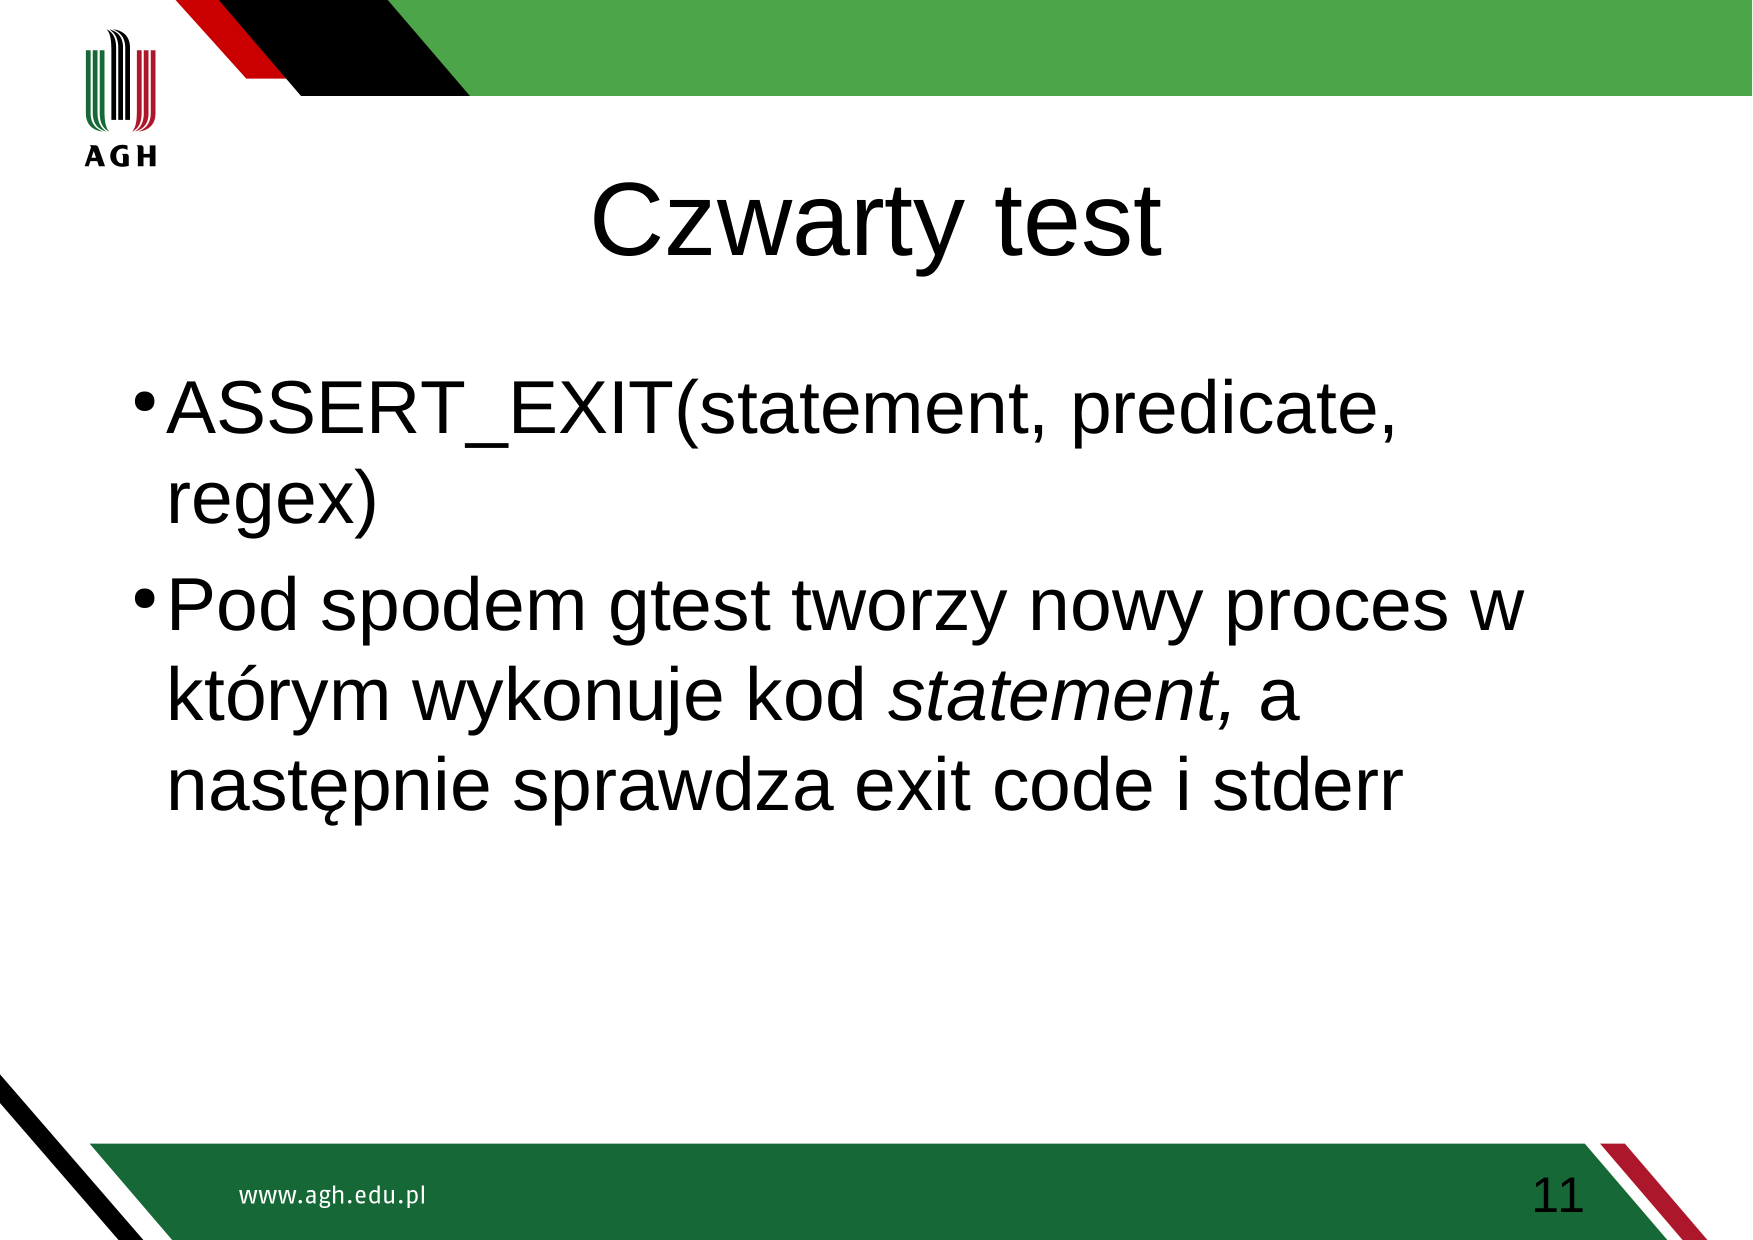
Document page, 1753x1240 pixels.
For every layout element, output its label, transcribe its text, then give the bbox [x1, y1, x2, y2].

subtitle ASSERT_EXIT(statement, predicate, regex) Pod spodem gtest tworzy nowy proces w którym wykonuje kod statement, a następnie sprawdza exit code i stderr [131, 358, 1622, 1103]
picture [0, 0, 1753, 1240]
title Czwarty test [131, 110, 1622, 317]
